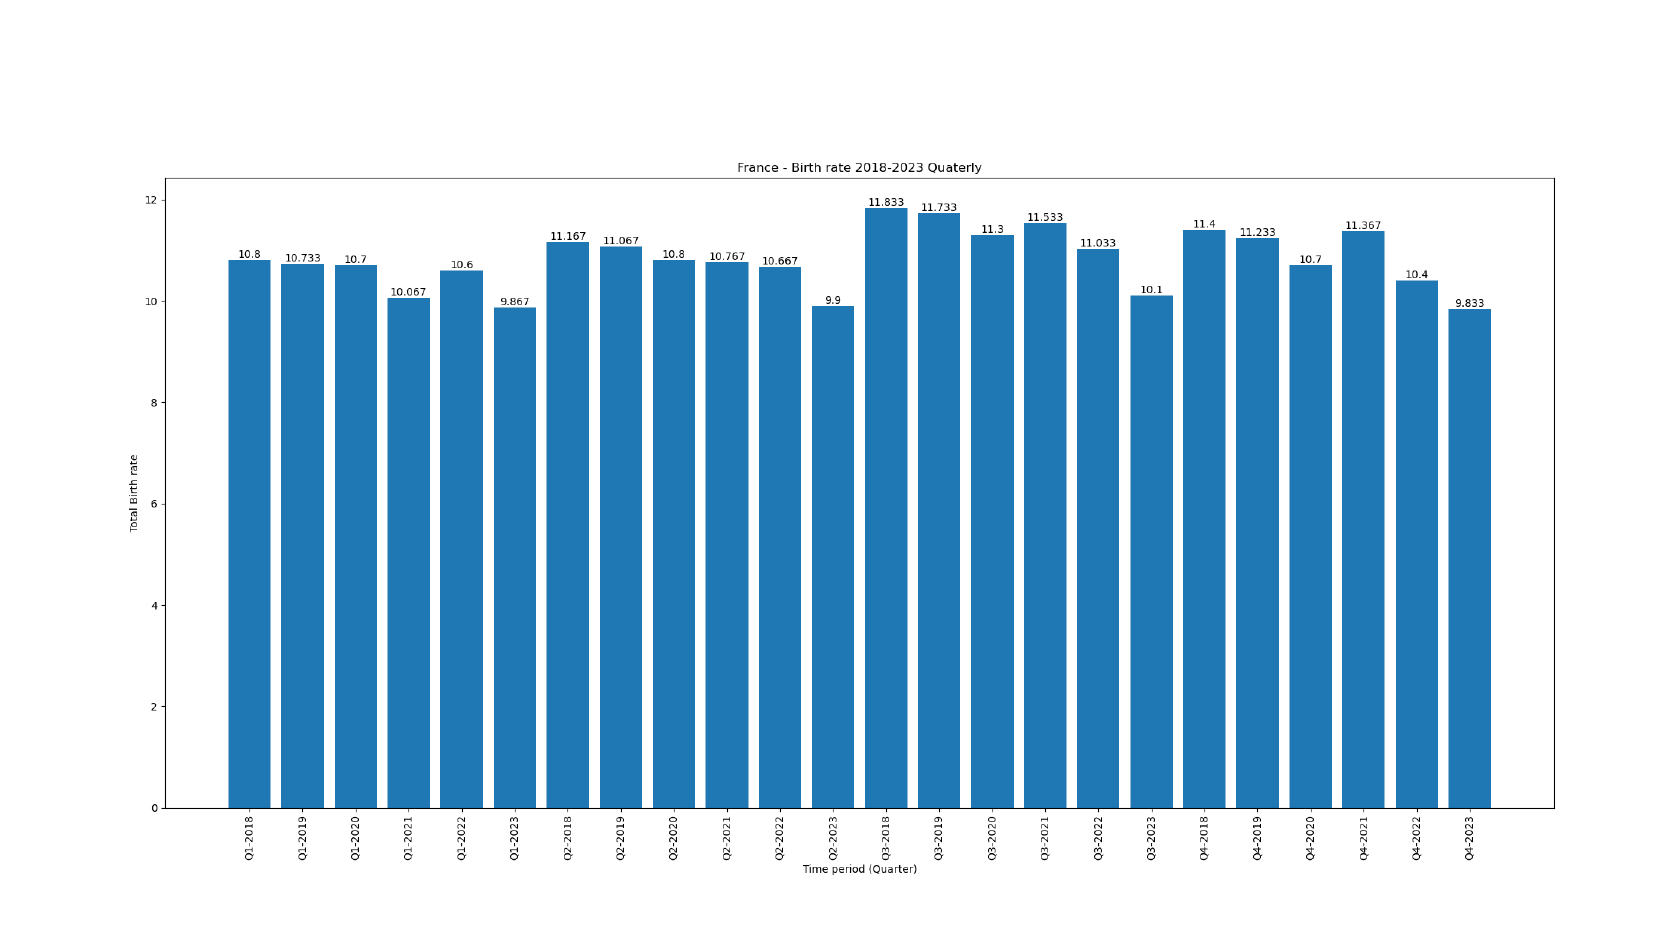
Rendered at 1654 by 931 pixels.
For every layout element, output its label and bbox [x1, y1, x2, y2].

picture [118, 151, 1565, 886]
